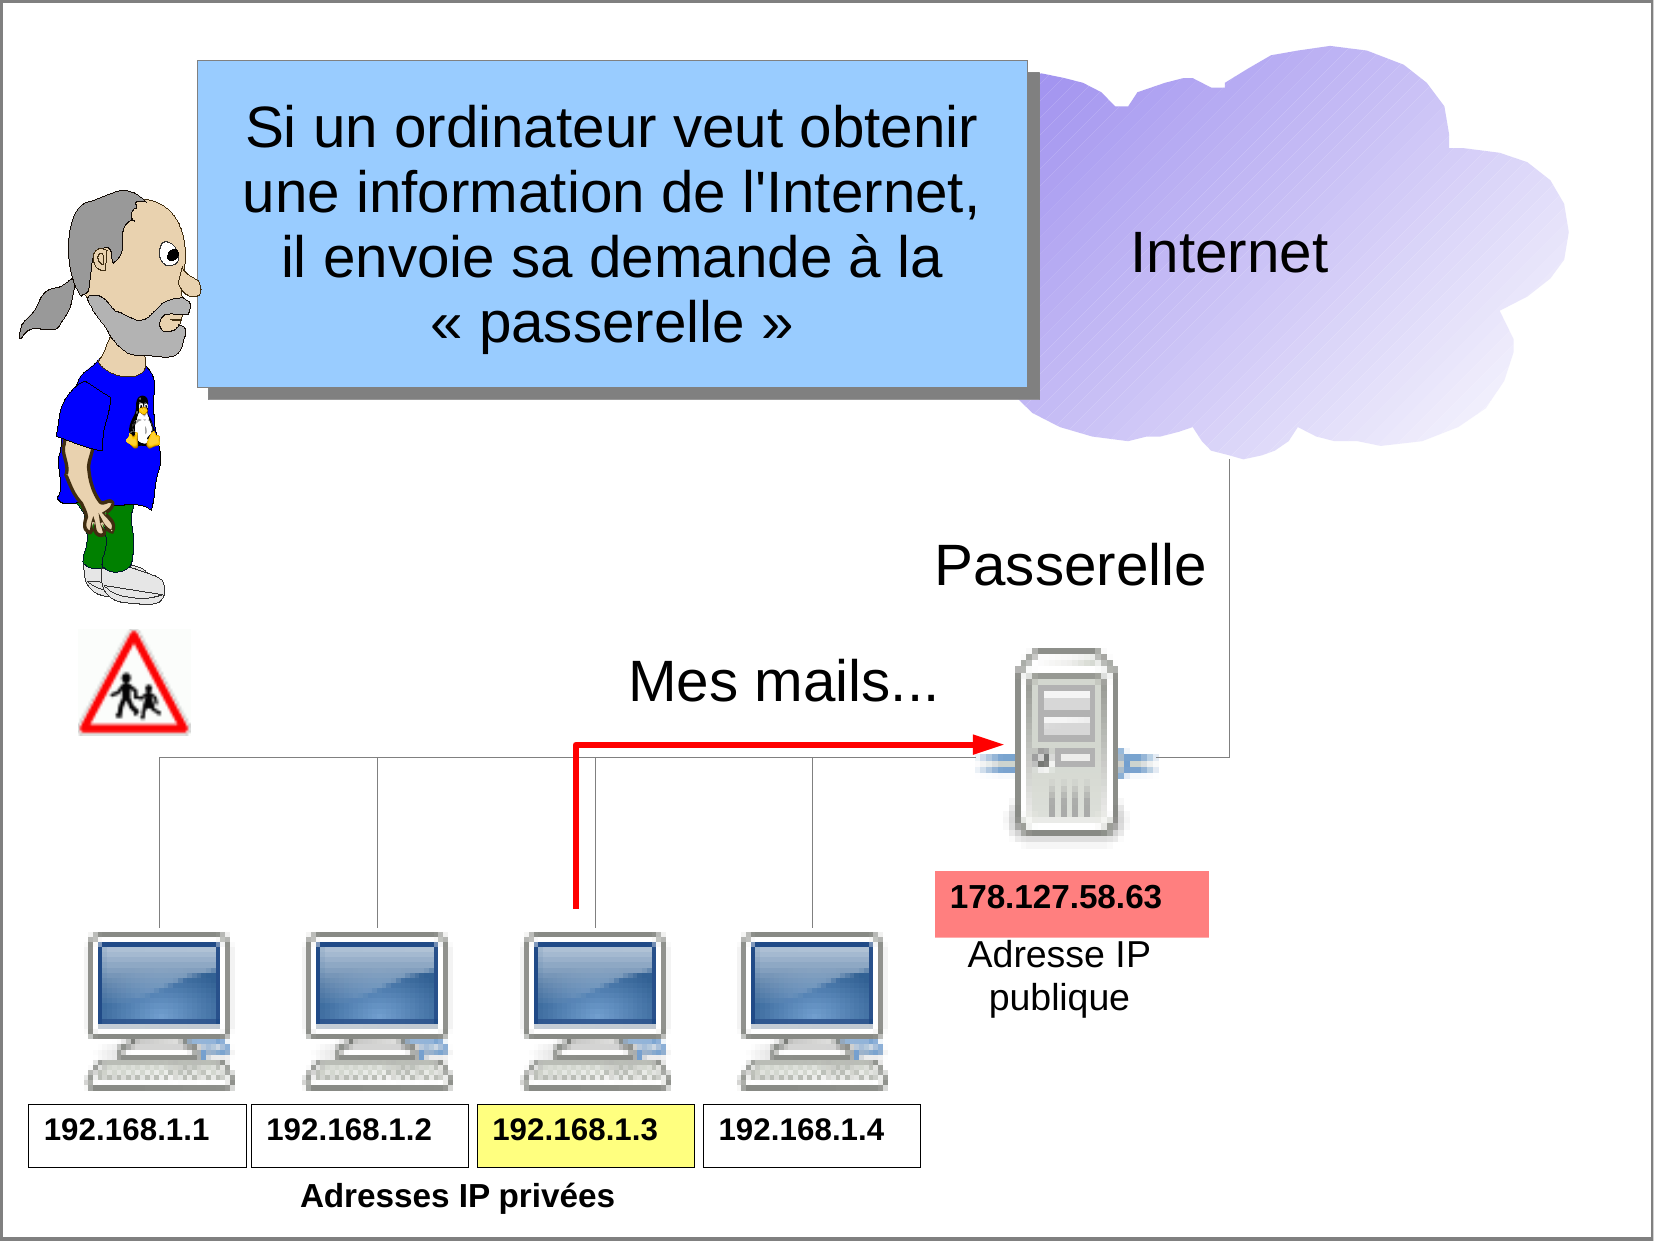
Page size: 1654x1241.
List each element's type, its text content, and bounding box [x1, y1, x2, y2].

text_box Mes mails... [613, 641, 955, 730]
picture [78, 629, 191, 737]
text_box 192.168.1.4 [703, 1104, 921, 1168]
text_box 192.168.1.1 [28, 1104, 247, 1168]
text_box Passerelle [919, 525, 1223, 614]
text_box Internet [1009, 45, 1569, 460]
picture [520, 927, 671, 1091]
text_box 192.168.1.2 [251, 1104, 469, 1168]
text_box [19, 190, 201, 604]
text_box 192.168.1.3 [477, 1104, 695, 1168]
picture [975, 648, 1159, 849]
picture [737, 927, 888, 1091]
picture [84, 927, 235, 1091]
text_box Si un ordinateur veut obtenir une information de l'Internet, il envoie sa demande à la « passerelle » [197, 60, 1028, 388]
picture [302, 927, 453, 1091]
text_box 178.127.58.63 [935, 871, 1209, 938]
text_box Adresses IP privées [285, 1169, 702, 1222]
text_box Adresse IP publique [952, 938, 1202, 1052]
